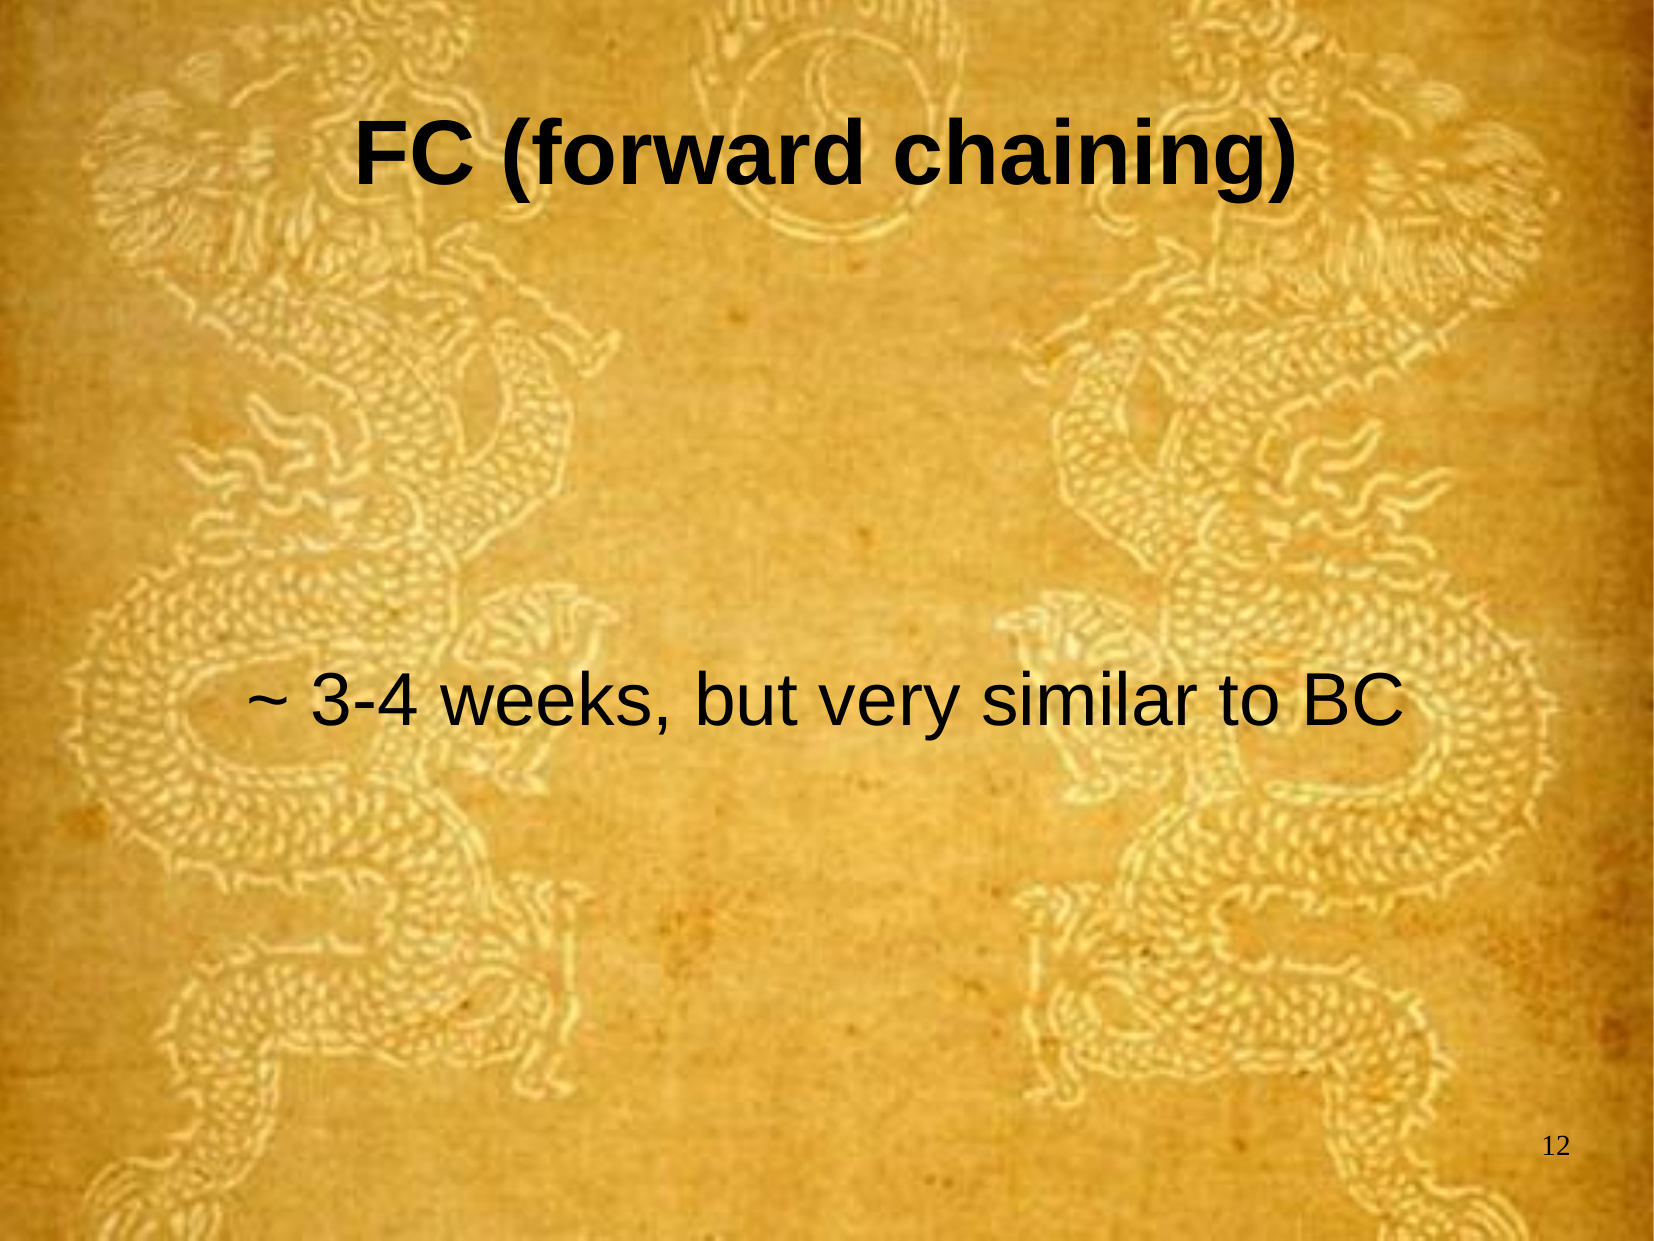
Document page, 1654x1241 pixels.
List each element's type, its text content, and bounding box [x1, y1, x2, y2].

title FC (forward chaining) [82, 56, 1571, 250]
subtitle ~ 3-4 weeks, but very similar to BC [82, 297, 1571, 1102]
picture [0, 0, 1654, 1241]
